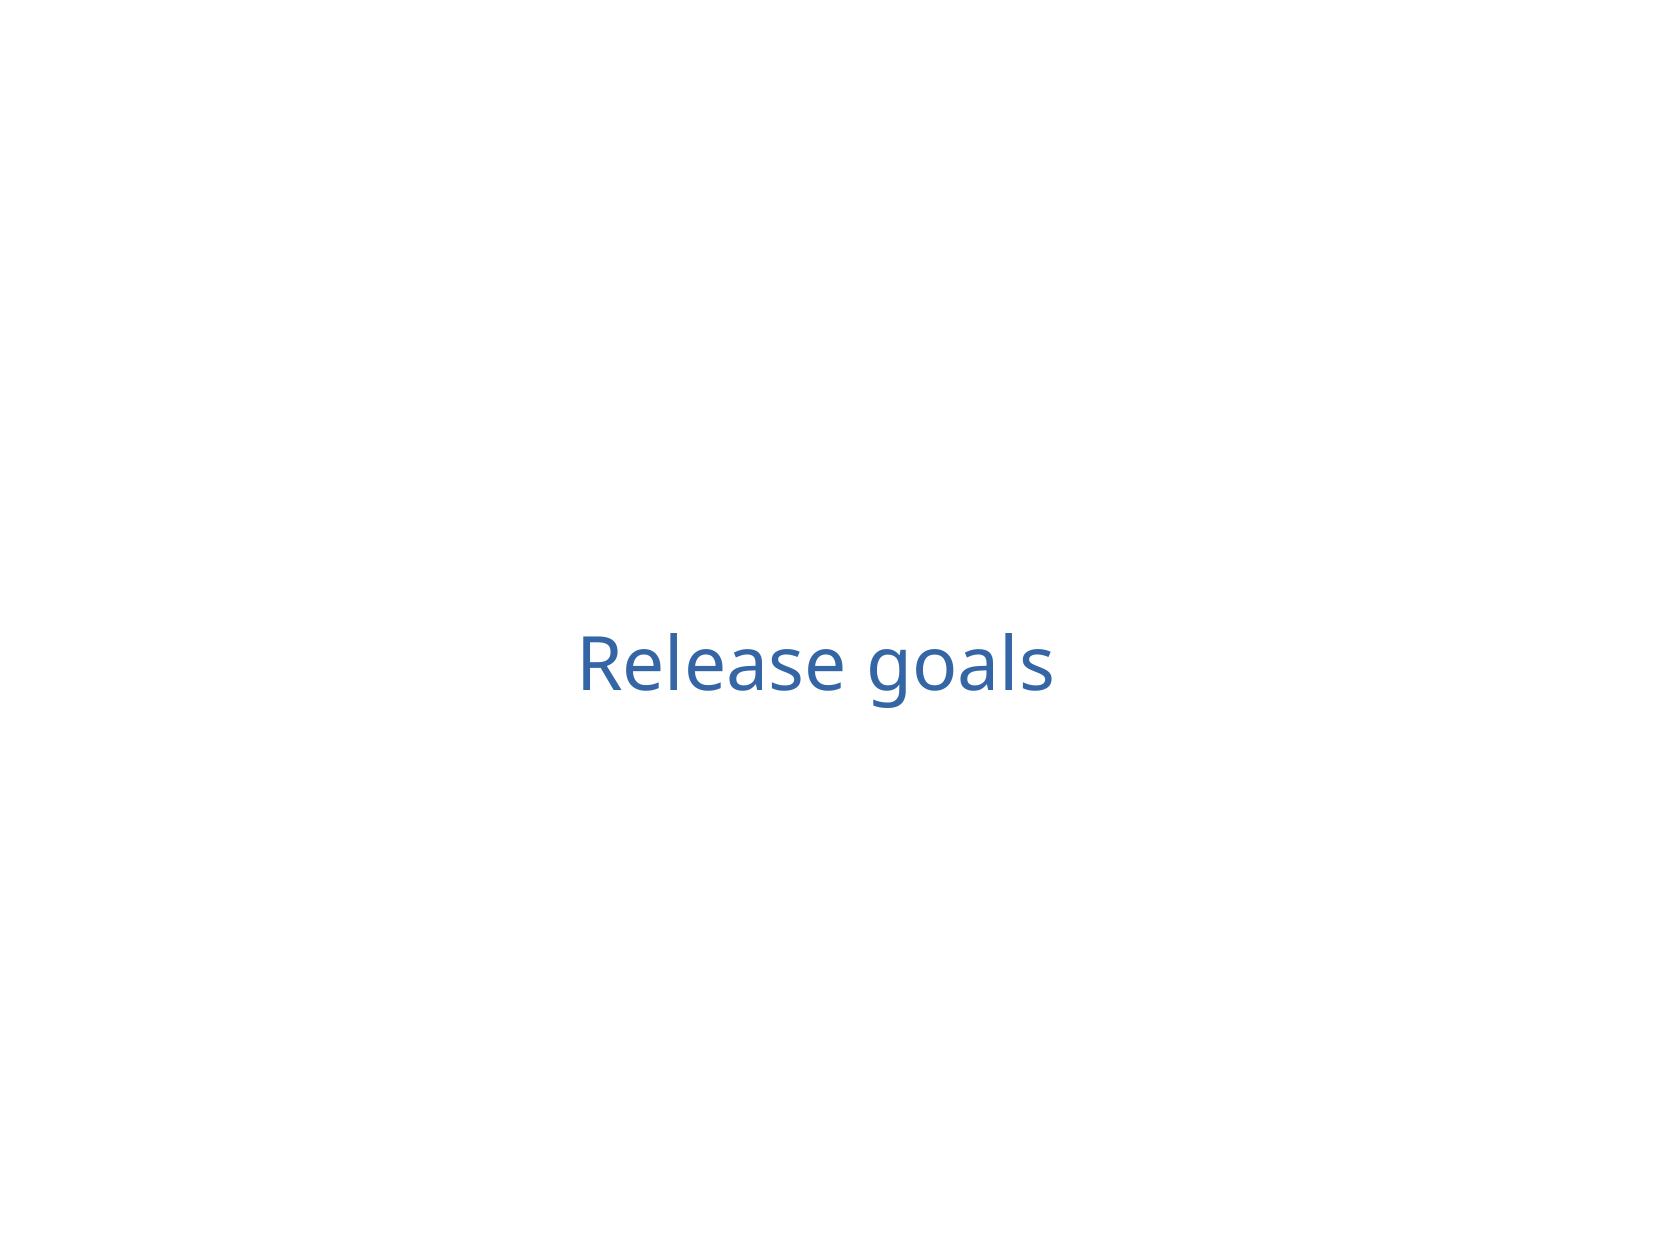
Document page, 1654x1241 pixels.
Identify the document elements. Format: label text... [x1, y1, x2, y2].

text_box Release goals [561, 602, 1097, 706]
